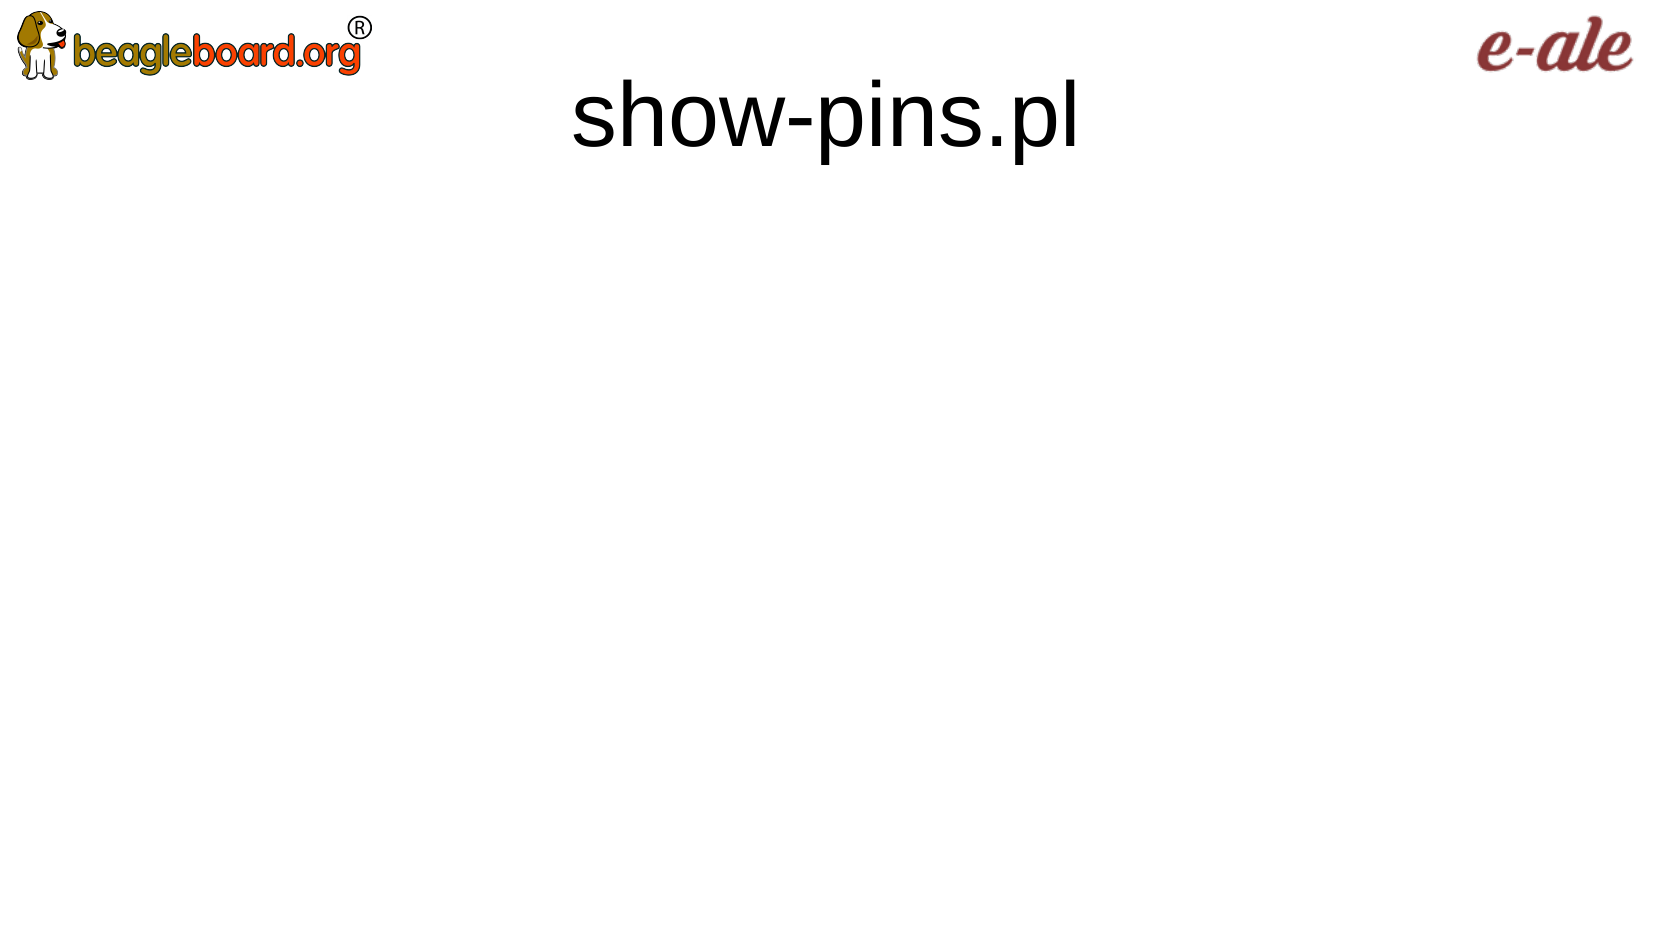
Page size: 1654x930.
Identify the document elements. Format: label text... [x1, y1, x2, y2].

title show-pins.pl [82, 37, 1571, 193]
picture [17, 11, 372, 80]
picture [1475, 14, 1636, 74]
